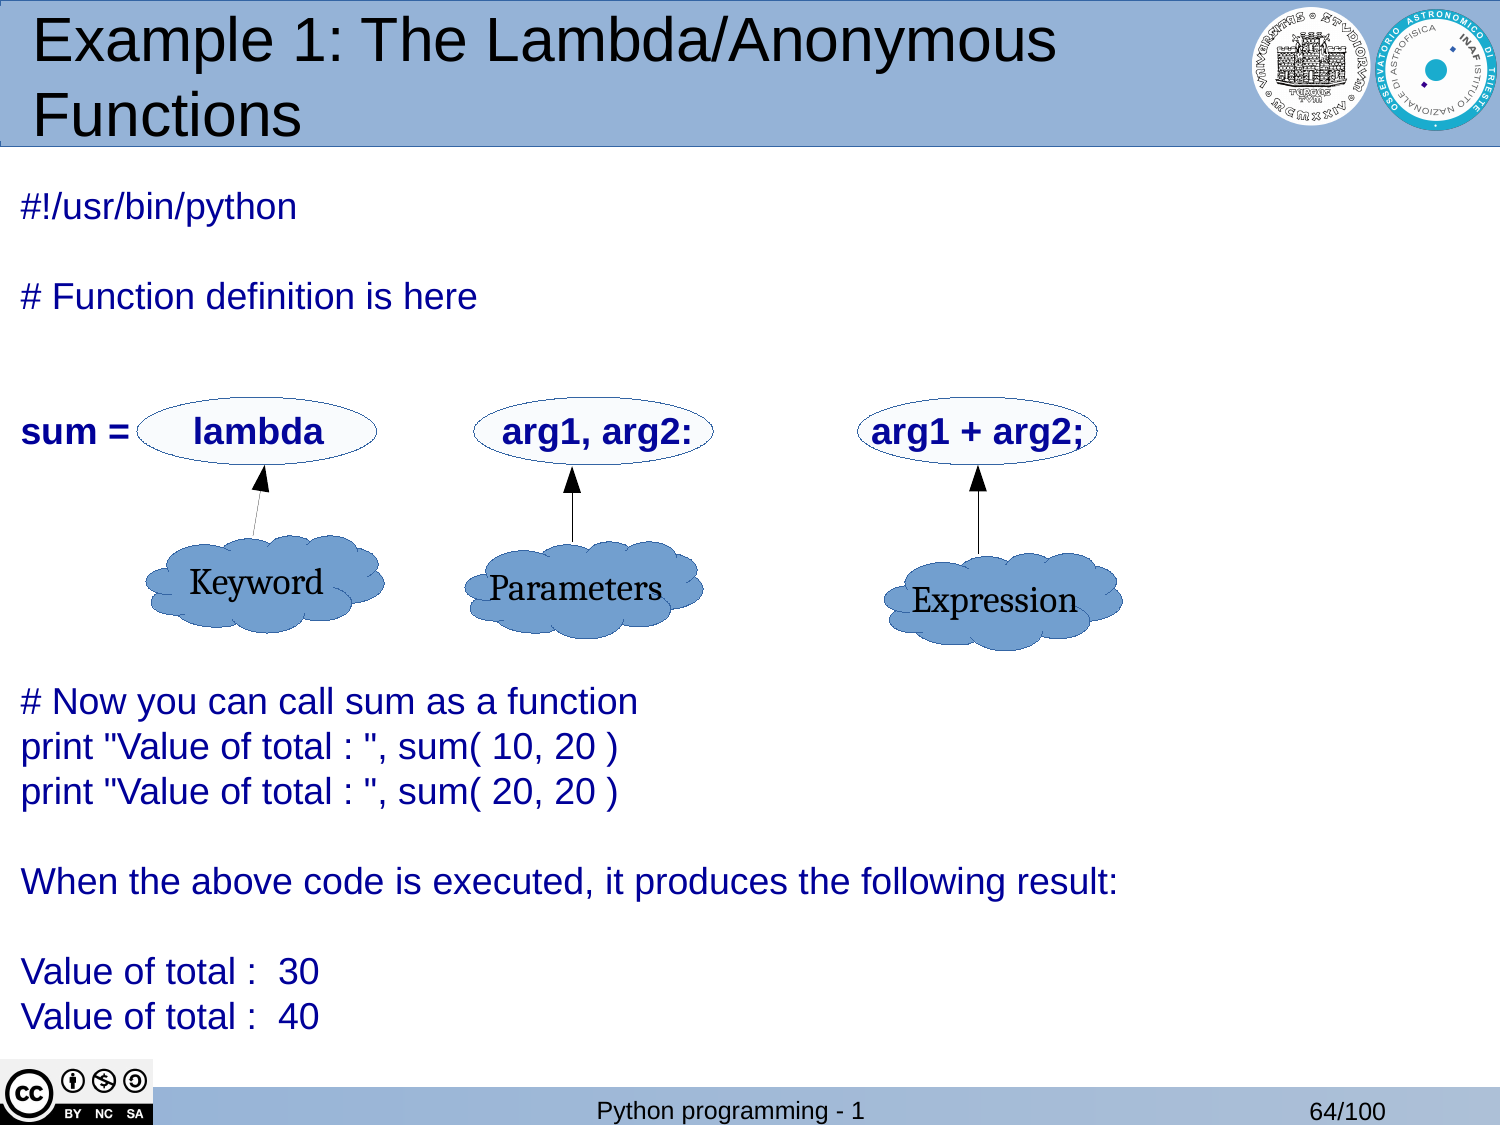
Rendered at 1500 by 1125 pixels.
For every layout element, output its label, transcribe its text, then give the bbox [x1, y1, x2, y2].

text_box Keyword [145, 535, 385, 634]
text_box Parameters [464, 541, 704, 639]
picture [0, 1059, 153, 1125]
text_box [136, 397, 377, 465]
text_box Expression [884, 553, 1123, 651]
text_box [473, 397, 714, 465]
text_box [857, 397, 1098, 465]
picture [1252, 0, 1500, 156]
text_box Example 1: The Lambda/Anonymous Functions [0, 5, 1243, 141]
list #!/usr/bin/python # Function definition is here sum = lambda arg1, arg2: arg1 + arg2; # Now you can call sum as a function print "Value of total : ", sum( 10, 20 ) print "Value of total : ", sum( 20, 20 ) When the above code is executed, it produces the following result: Value of total : 30 Value of total : 40 [5, 174, 1500, 1111]
